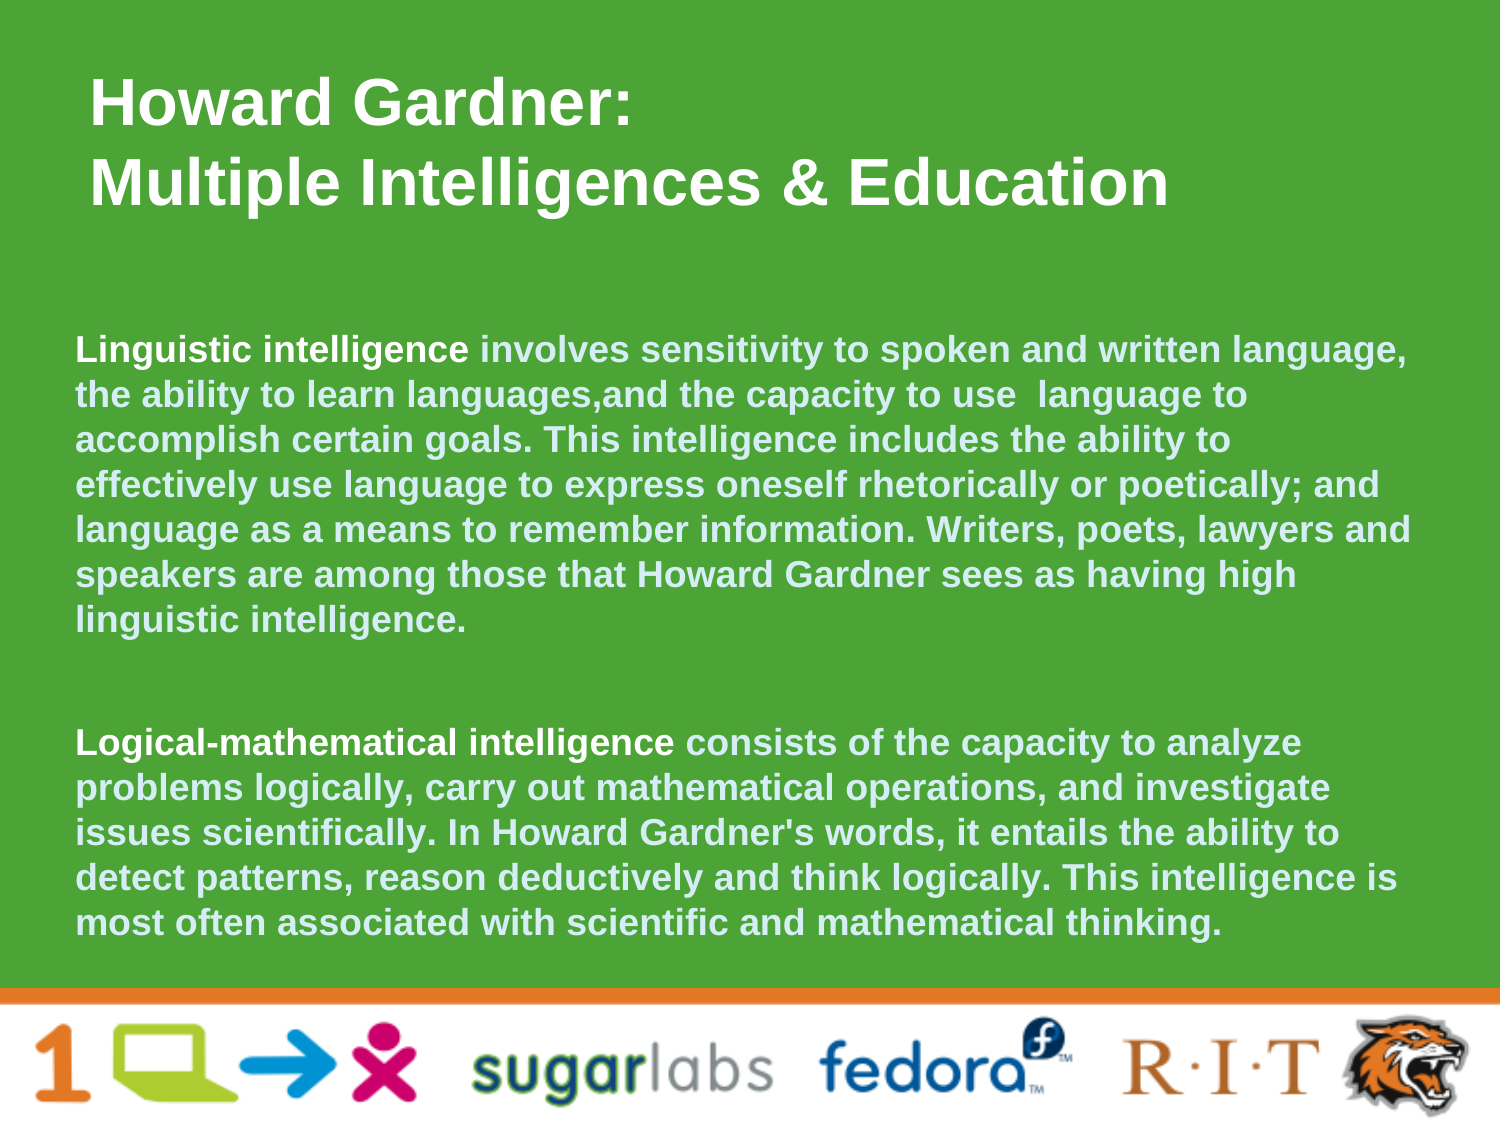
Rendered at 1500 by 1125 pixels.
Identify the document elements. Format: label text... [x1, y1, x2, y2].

subtitle Linguistic intelligence involves sensitivity to spoken and written language, the ability to learn languages,and the capacity to use language to accomplish certain goals. This intelligence includes the ability to effectively use language to express oneself rhetorically or poetically; and language as a means to remember information. Writers, poets, lawyers and speakers are among those that Howard Gardner sees as having high linguistic intelligence. Logical-mathematical intelligence consists of the capacity to analyze problems logically, carry out mathematical operations, and investigate issues scientifically. In Howard Gardner's words, it entails the ability to detect patterns, reason deductively and think logically. This intelligence is most often associated with scientific and mathematical thinking. [75, 262, 1426, 1005]
picture [0, 988, 1500, 1125]
title Howard Gardner: Multiple Intelligences & Education [75, 45, 1426, 233]
